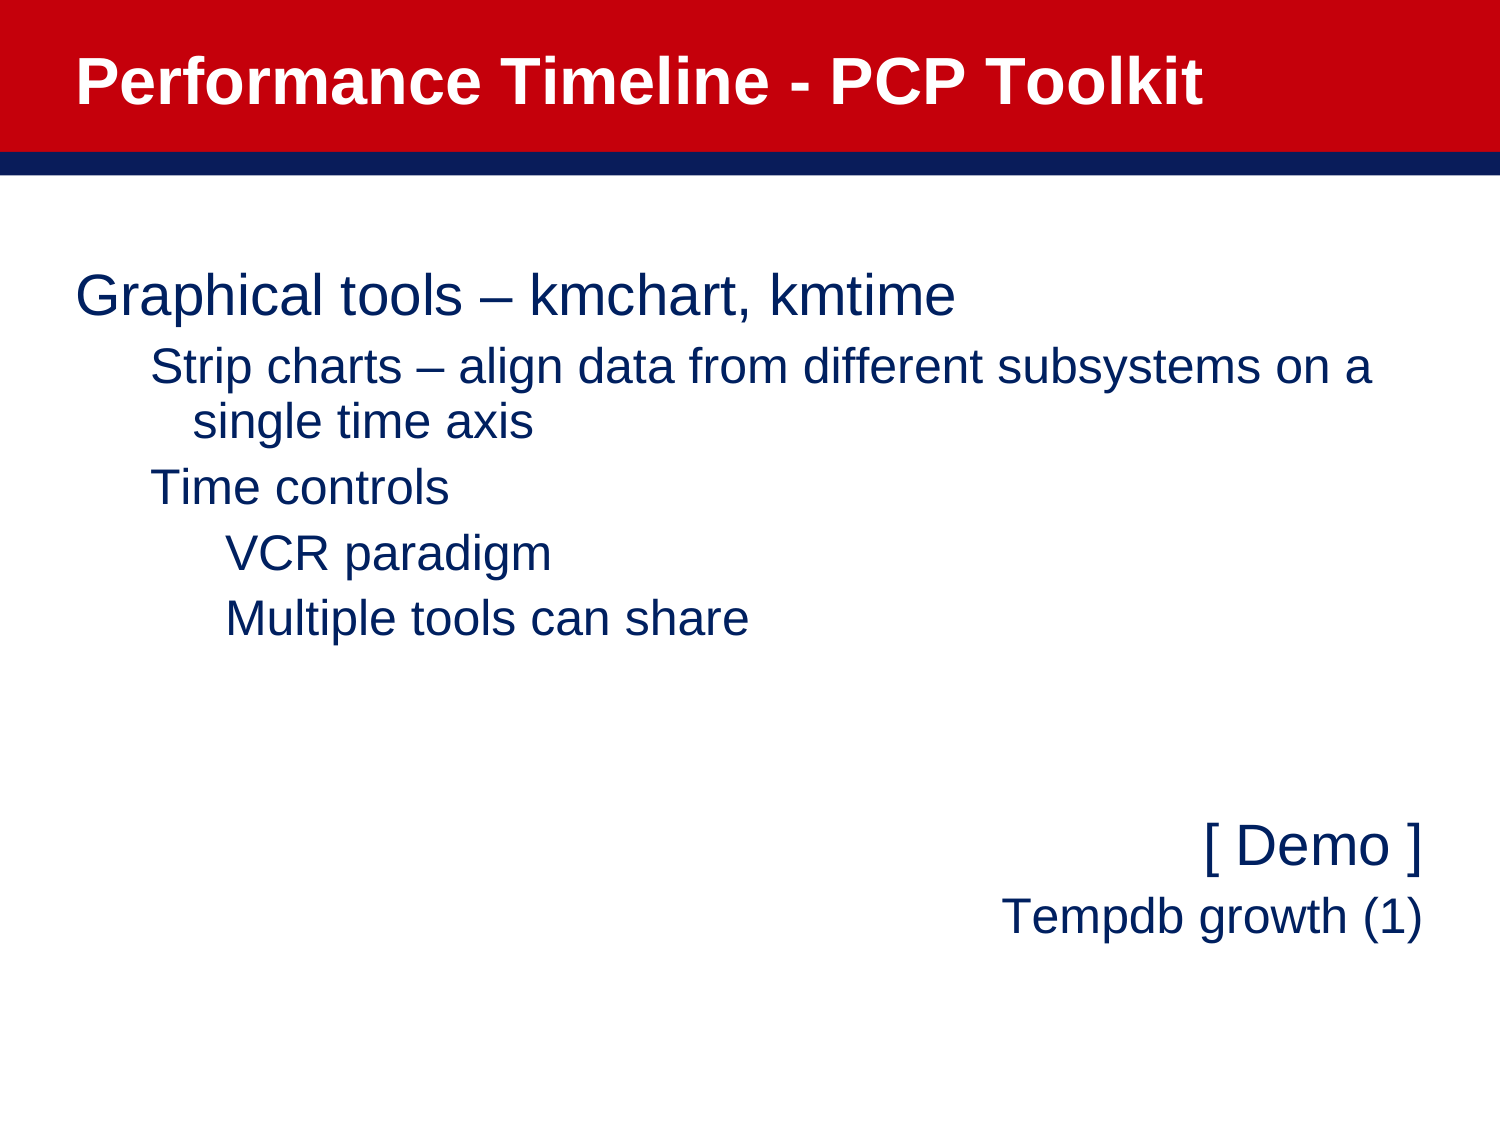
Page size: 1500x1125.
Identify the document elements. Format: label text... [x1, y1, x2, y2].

title Performance Timeline - PCP Toolkit [75, 5, 1424, 158]
list Graphical tools – kmchart, kmtime Strip charts – align data from different subsystems on a single time axis Time controls VCR paradigm Multiple tools can share [ Demo ] Tempdb growth (1)‏ [75, 262, 1424, 1012]
